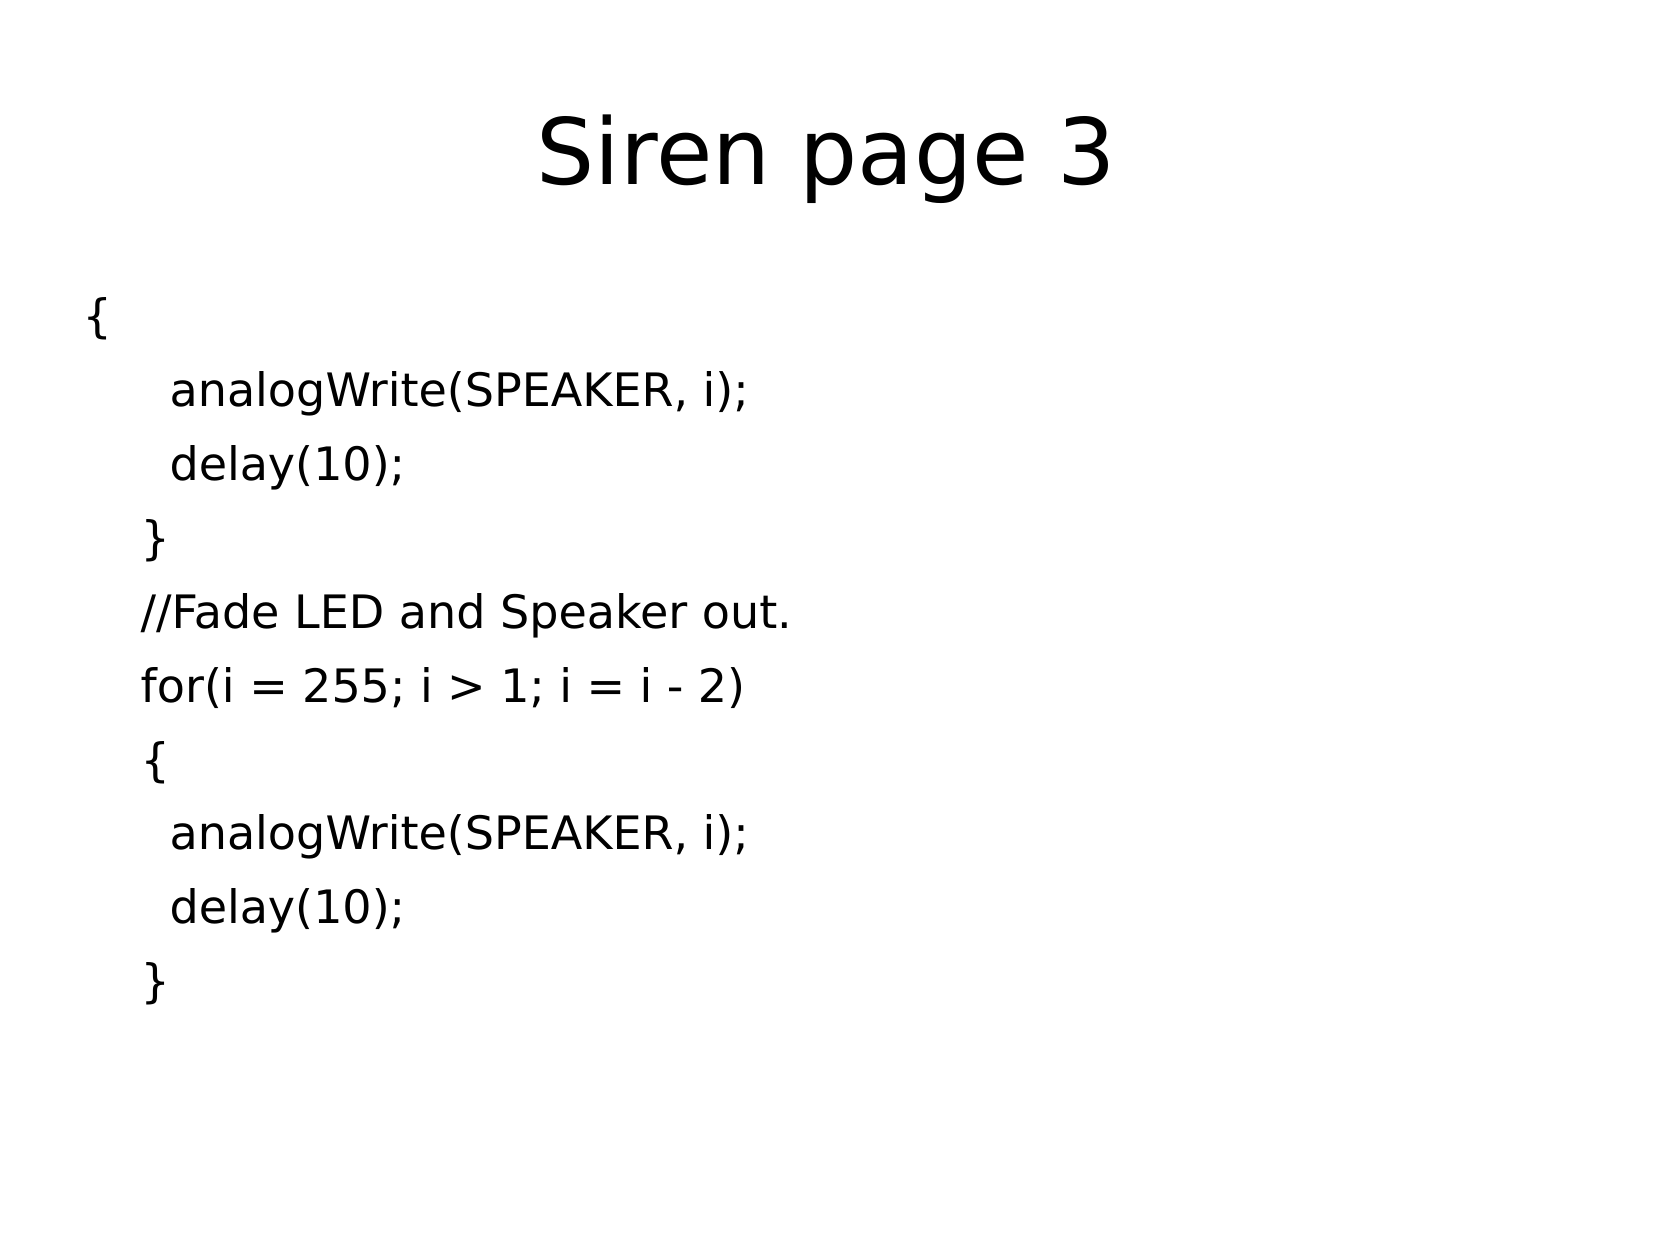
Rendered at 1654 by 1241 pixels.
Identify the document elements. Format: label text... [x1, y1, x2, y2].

list { analogWrite(SPEAKER, i); delay(10); } //Fade LED and Speaker out. for(i = 255; i > 1; i = i - 2) { analogWrite(SPEAKER, i); delay(10); } [82, 290, 1571, 1010]
title Siren page 3 [82, 49, 1571, 257]
